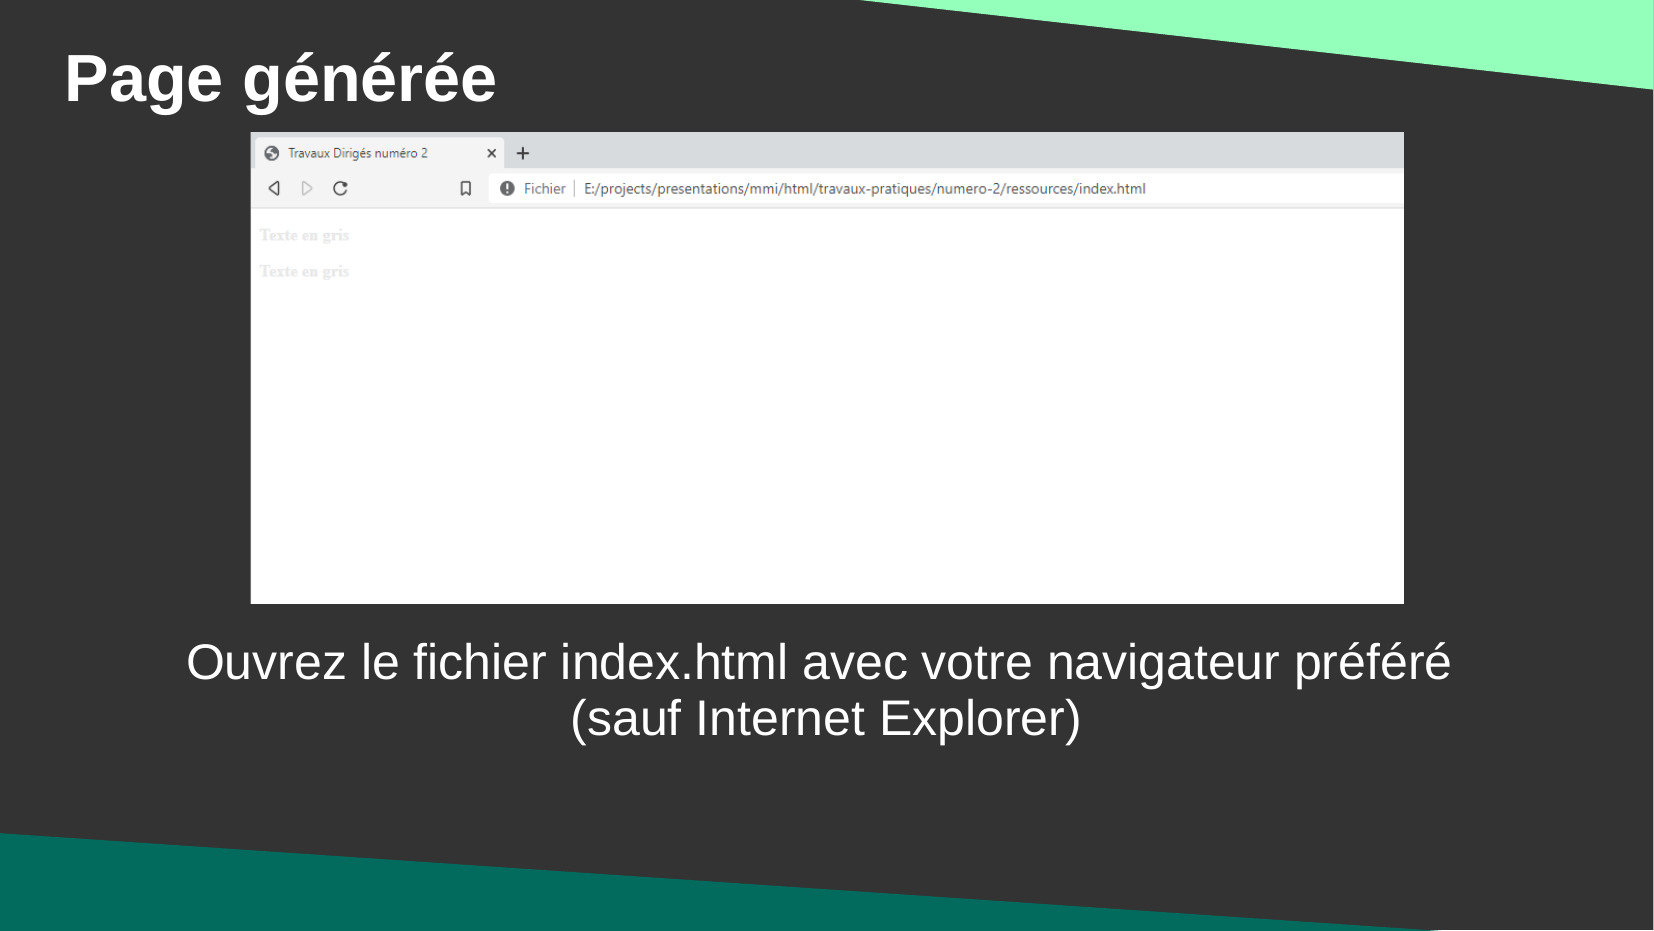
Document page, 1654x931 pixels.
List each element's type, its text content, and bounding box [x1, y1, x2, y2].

picture [250, 132, 1404, 605]
text_box [859, 0, 1654, 90]
title Page générée [64, 40, 1553, 118]
title Ouvrez le fichier index.html avec votre navigateur préféré (sauf Internet Explorer) [31, 634, 1622, 746]
